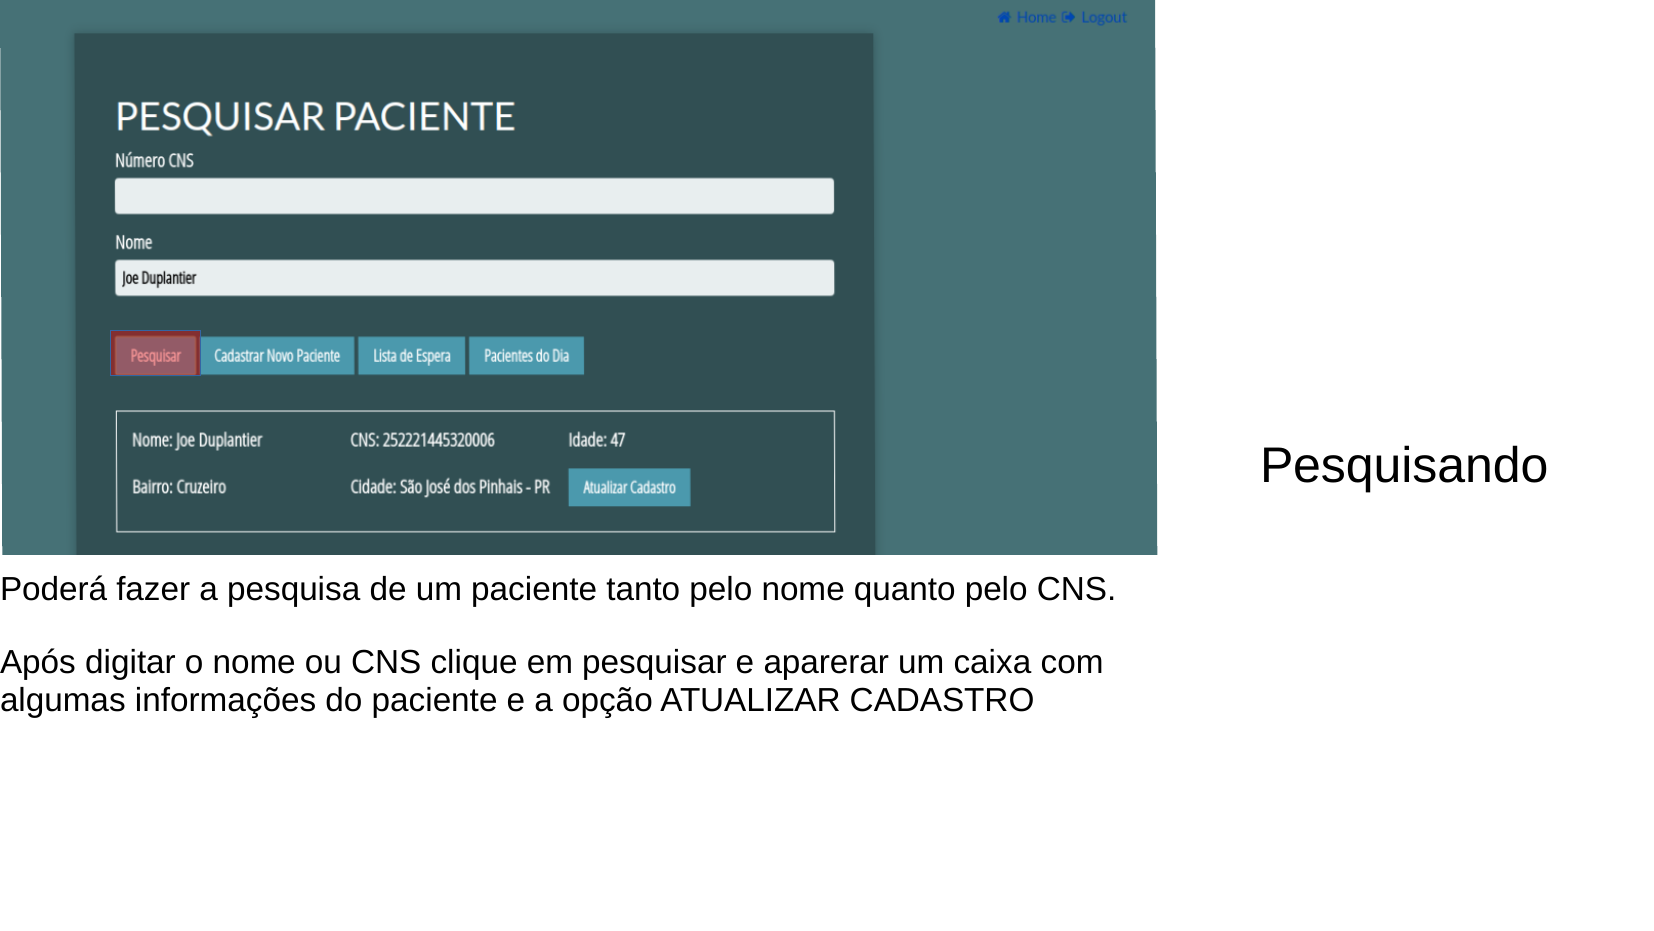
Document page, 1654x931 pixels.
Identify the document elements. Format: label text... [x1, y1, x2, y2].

text_box Poderá fazer a pesquisa de um paciente tanto pelo nome quanto pelo CNS. Após digitar o nome ou CNS clique em pesquisar e aparerar um caixa com algumas informações do paciente e a opção ATUALIZAR CADASTRO [0, 570, 1156, 931]
picture [0, 0, 1158, 555]
text_box [110, 330, 201, 376]
subtitle Pesquisando [1155, 0, 1654, 931]
